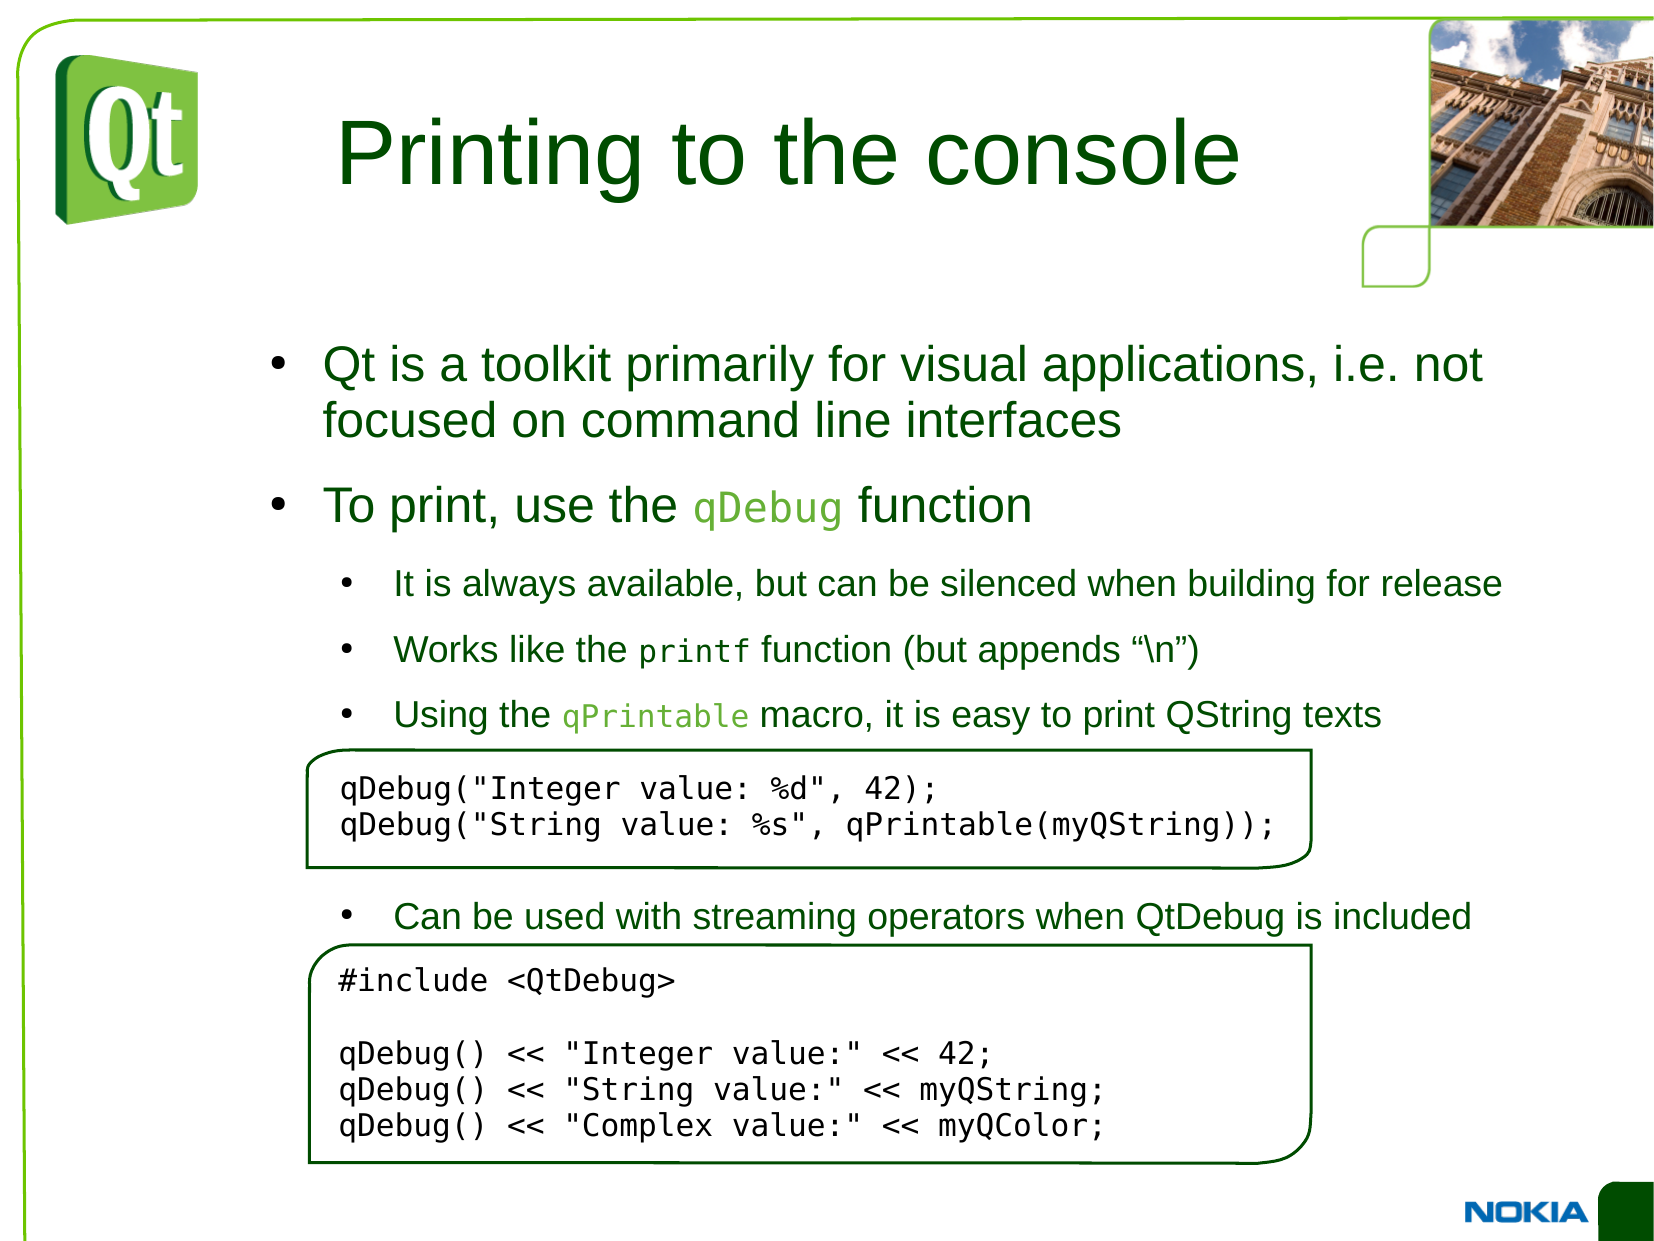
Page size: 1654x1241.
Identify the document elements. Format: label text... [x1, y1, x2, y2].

picture [55, 55, 198, 225]
text_box qDebug("Integer value: %d", 42); qDebug("String value: %s", qPrintable(myQString)); [324, 763, 1292, 851]
list Qt is a toolkit primarily for visual applications, i.e. not focused on command line interfaces To print, use the qDebug function It is always available, but can be silenced when building for release Works like the printf function (but appends “\n”) Using the qPrintable macro, it is easy to print QString texts Can be used with streaming operators when QtDebug is included [251, 336, 1571, 1100]
picture [1465, 1201, 1589, 1223]
text_box #include <QtDebug> qDebug() << "Integer value:" << 42; qDebug() << "String value:" << myQString; qDebug() << "Complex value:" << myQColor; [323, 955, 1309, 1152]
picture [1338, 7, 1654, 308]
title Printing to the console [251, 49, 1327, 257]
text_box #include <QtDebug> qDebug() << "Integer value:" << 42; qDebug() << "String value:" << myQString; qDebug() << "Complex value:" << myQColor; [1299, 955, 1329, 1152]
list Qt is a toolkit primarily for visual applications, i.e. not focused on command line interfaces To print, use the qDebug function It is always available, but can be silenced when building for release Works like the printf function (but appends “\n”) Using the qPrintable macro, it is easy to print QString texts Can be used with streaming operators when QtDebug is included [327, 947, 1309, 955]
